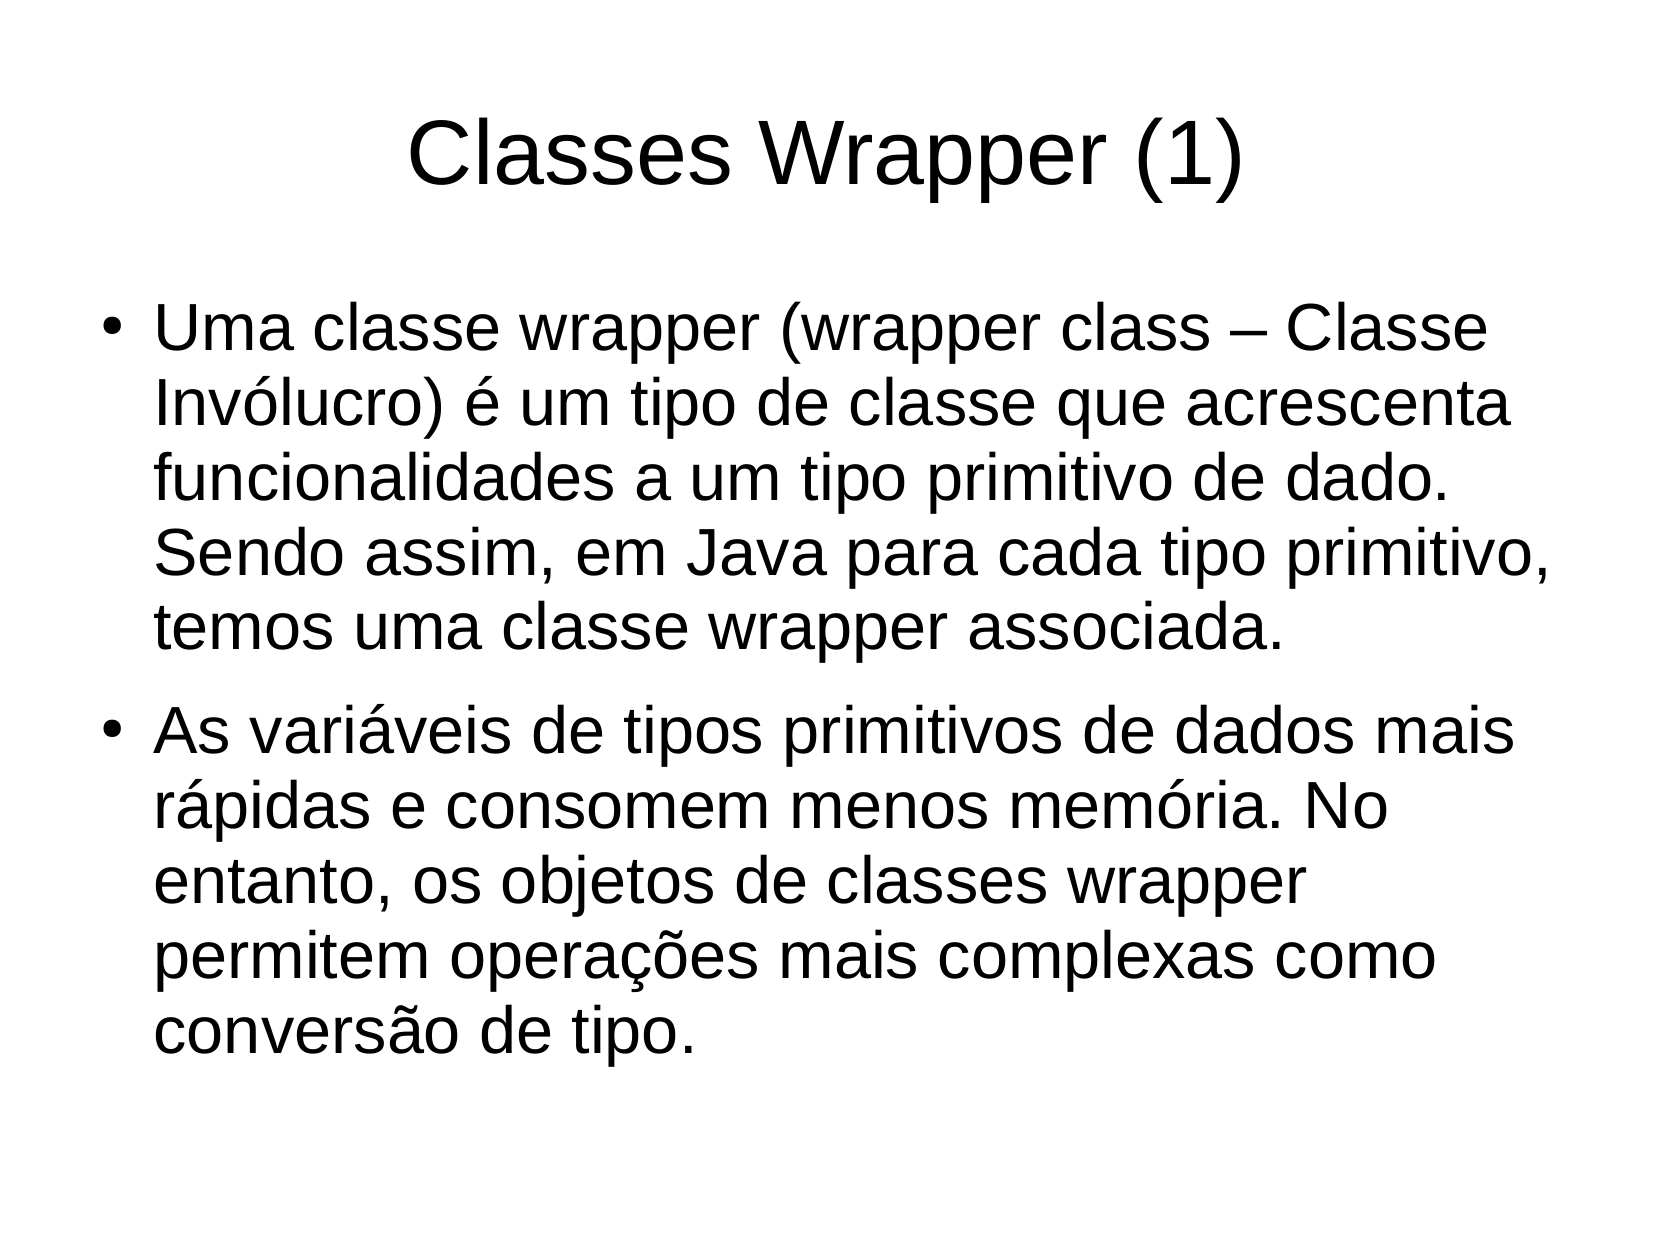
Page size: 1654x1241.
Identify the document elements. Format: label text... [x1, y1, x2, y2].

list Uma classe wrapper (wrapper class – Classe Invólucro) é um tipo de classe que acrescenta funcionalidades a um tipo primitivo de dado. Sendo assim, em Java para cada tipo primitivo, temos uma classe wrapper associada. As variáveis de tipos primitivos de dados mais rápidas e consomem menos memória. No entanto, os objetos de classes wrapper permitem operações mais complexas como conversão de tipo. [82, 290, 1571, 1068]
title Classes Wrapper (1) [82, 49, 1571, 257]
